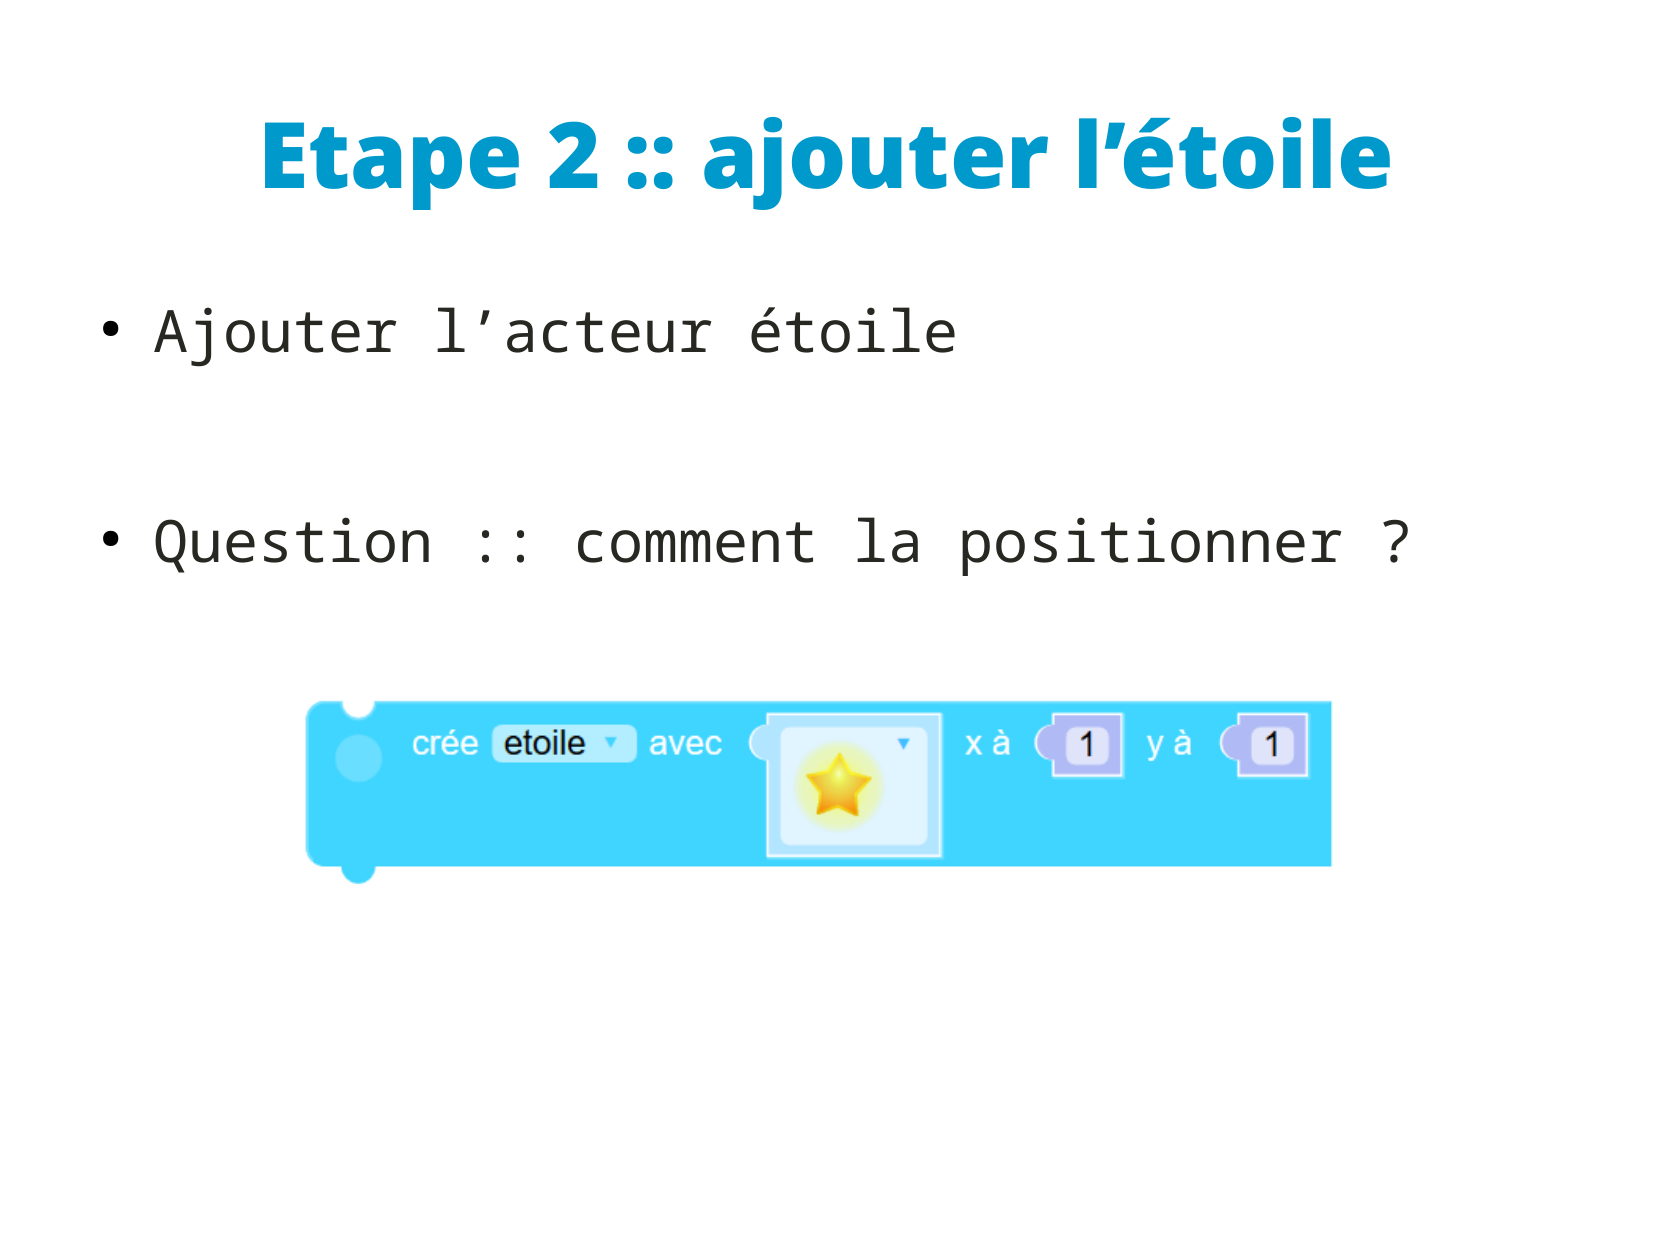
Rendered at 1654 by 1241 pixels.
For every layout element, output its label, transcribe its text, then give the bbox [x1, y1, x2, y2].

list Ajouter l’acteur étoile Question :: comment la positionner ? [82, 290, 1571, 1010]
picture [298, 684, 1355, 903]
title Etape 2 :: ajouter l’étoile [82, 49, 1571, 257]
